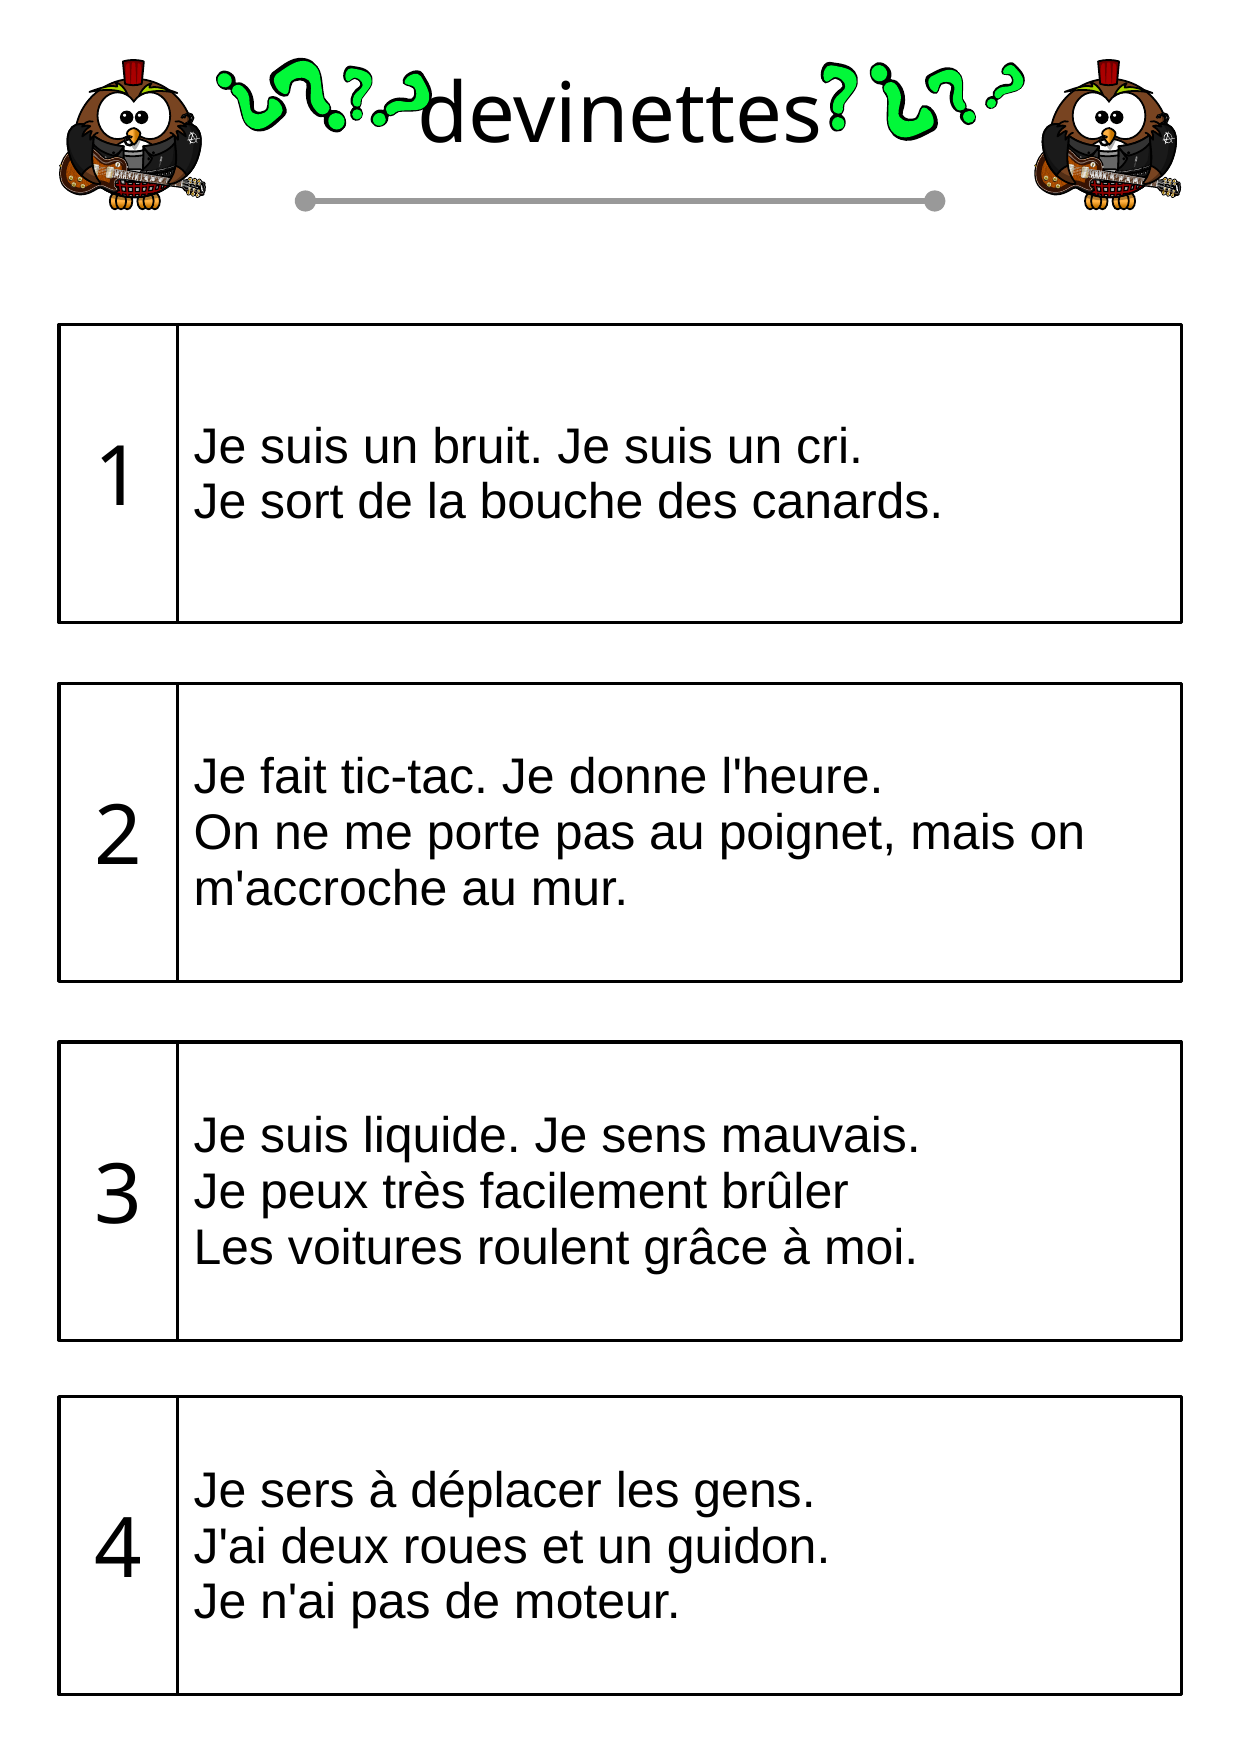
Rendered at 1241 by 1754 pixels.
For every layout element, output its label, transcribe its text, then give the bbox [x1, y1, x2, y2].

picture [920, 59, 1031, 134]
picture [1034, 59, 1182, 211]
text_box Je fait tic-tac. Je donne l'heure. On ne me porte pas au poignet, mais on m'accroche au mur. [179, 683, 1182, 982]
text_box 1 [59, 324, 178, 623]
text_box Je suis un bruit. Je suis un cri. Je sort de la bouche des canards. [179, 324, 1182, 623]
picture [820, 51, 944, 152]
picture [59, 46, 441, 211]
text_box Je suis liquide. Je sens mauvais. Je peux très facilement brûler Les voitures roulent grâce à moi. [179, 1041, 1182, 1341]
text_box 2 [59, 683, 178, 982]
text_box devinettes [206, 46, 1182, 159]
text_box 3 [59, 1041, 178, 1341]
text_box devinettes [59, 46, 297, 93]
text_box 4 [59, 1396, 178, 1695]
text_box Je sers à déplacer les gens. J'ai deux roues et un guidon. Je n'ai pas de moteur. [179, 1396, 1182, 1695]
